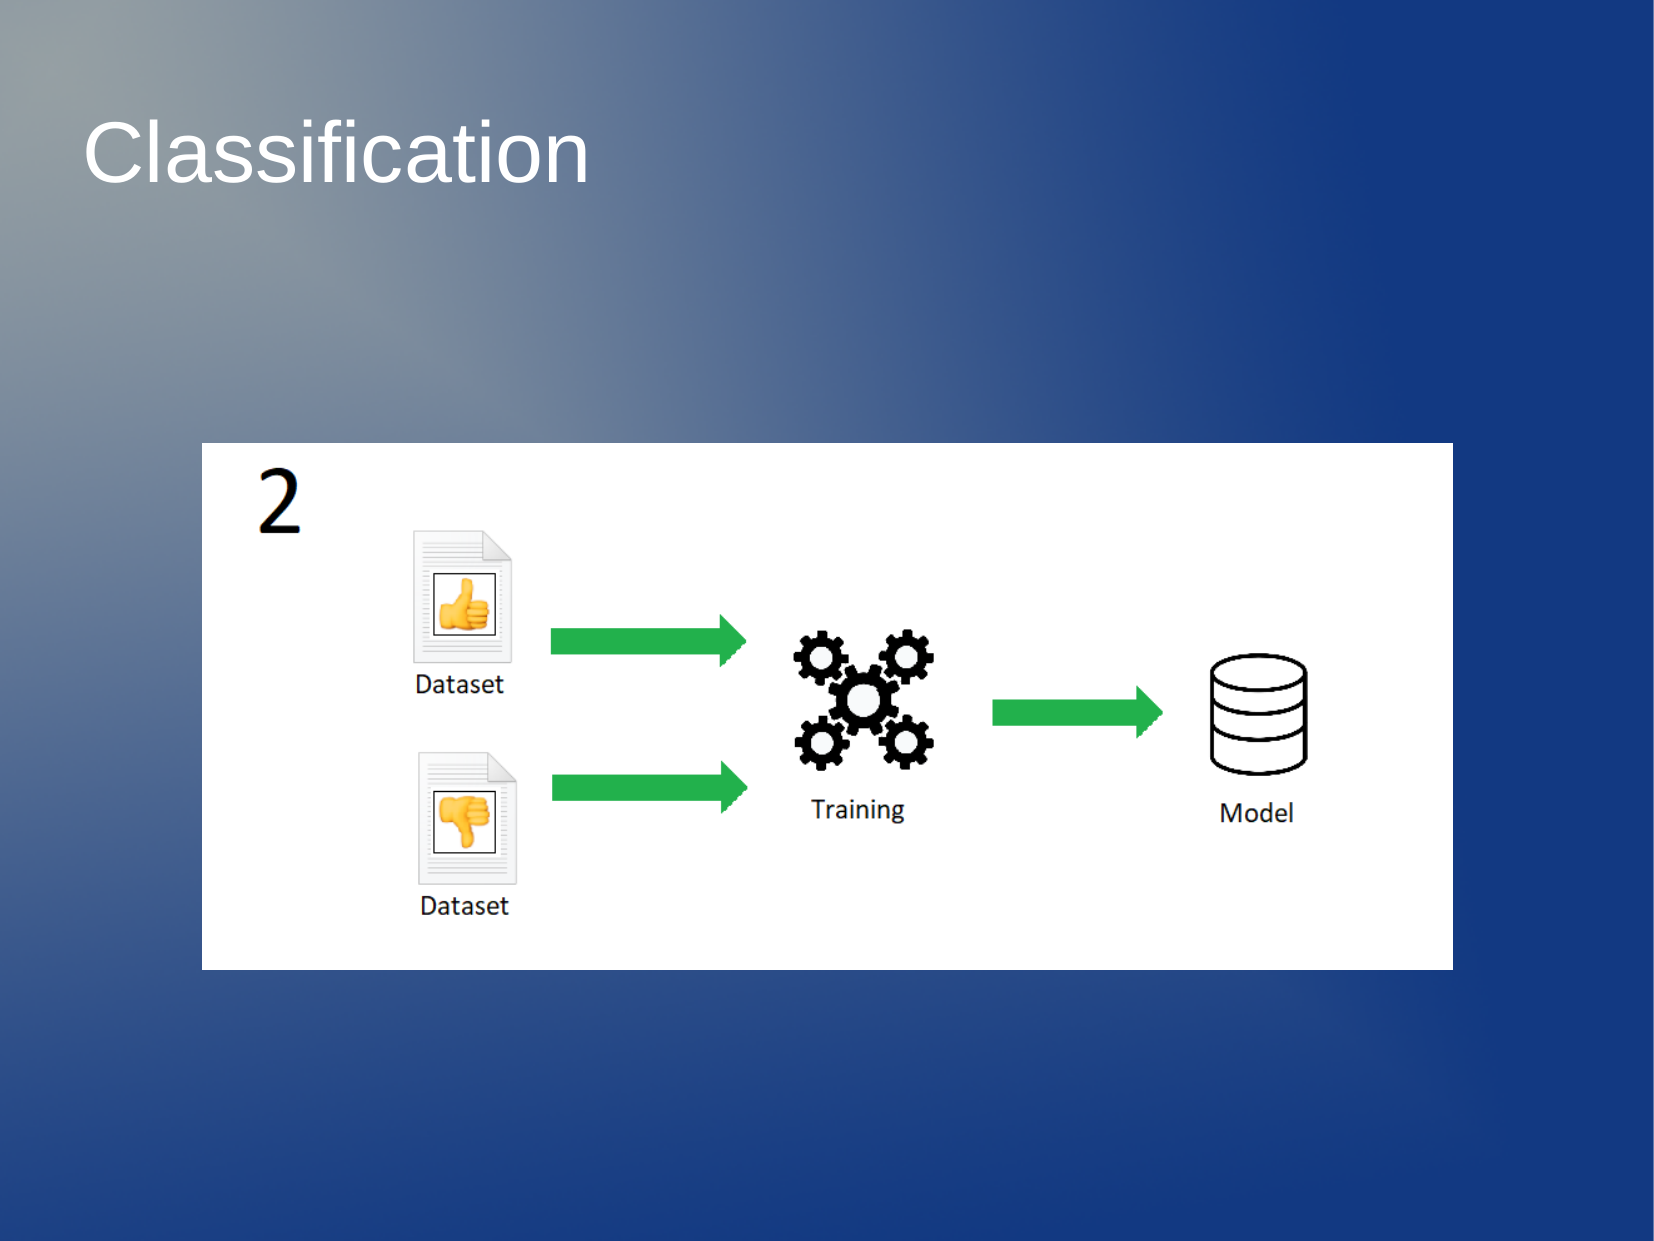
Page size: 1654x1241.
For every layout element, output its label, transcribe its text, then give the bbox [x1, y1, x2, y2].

picture [0, 0, 1654, 1241]
title Classification [82, 49, 1571, 257]
